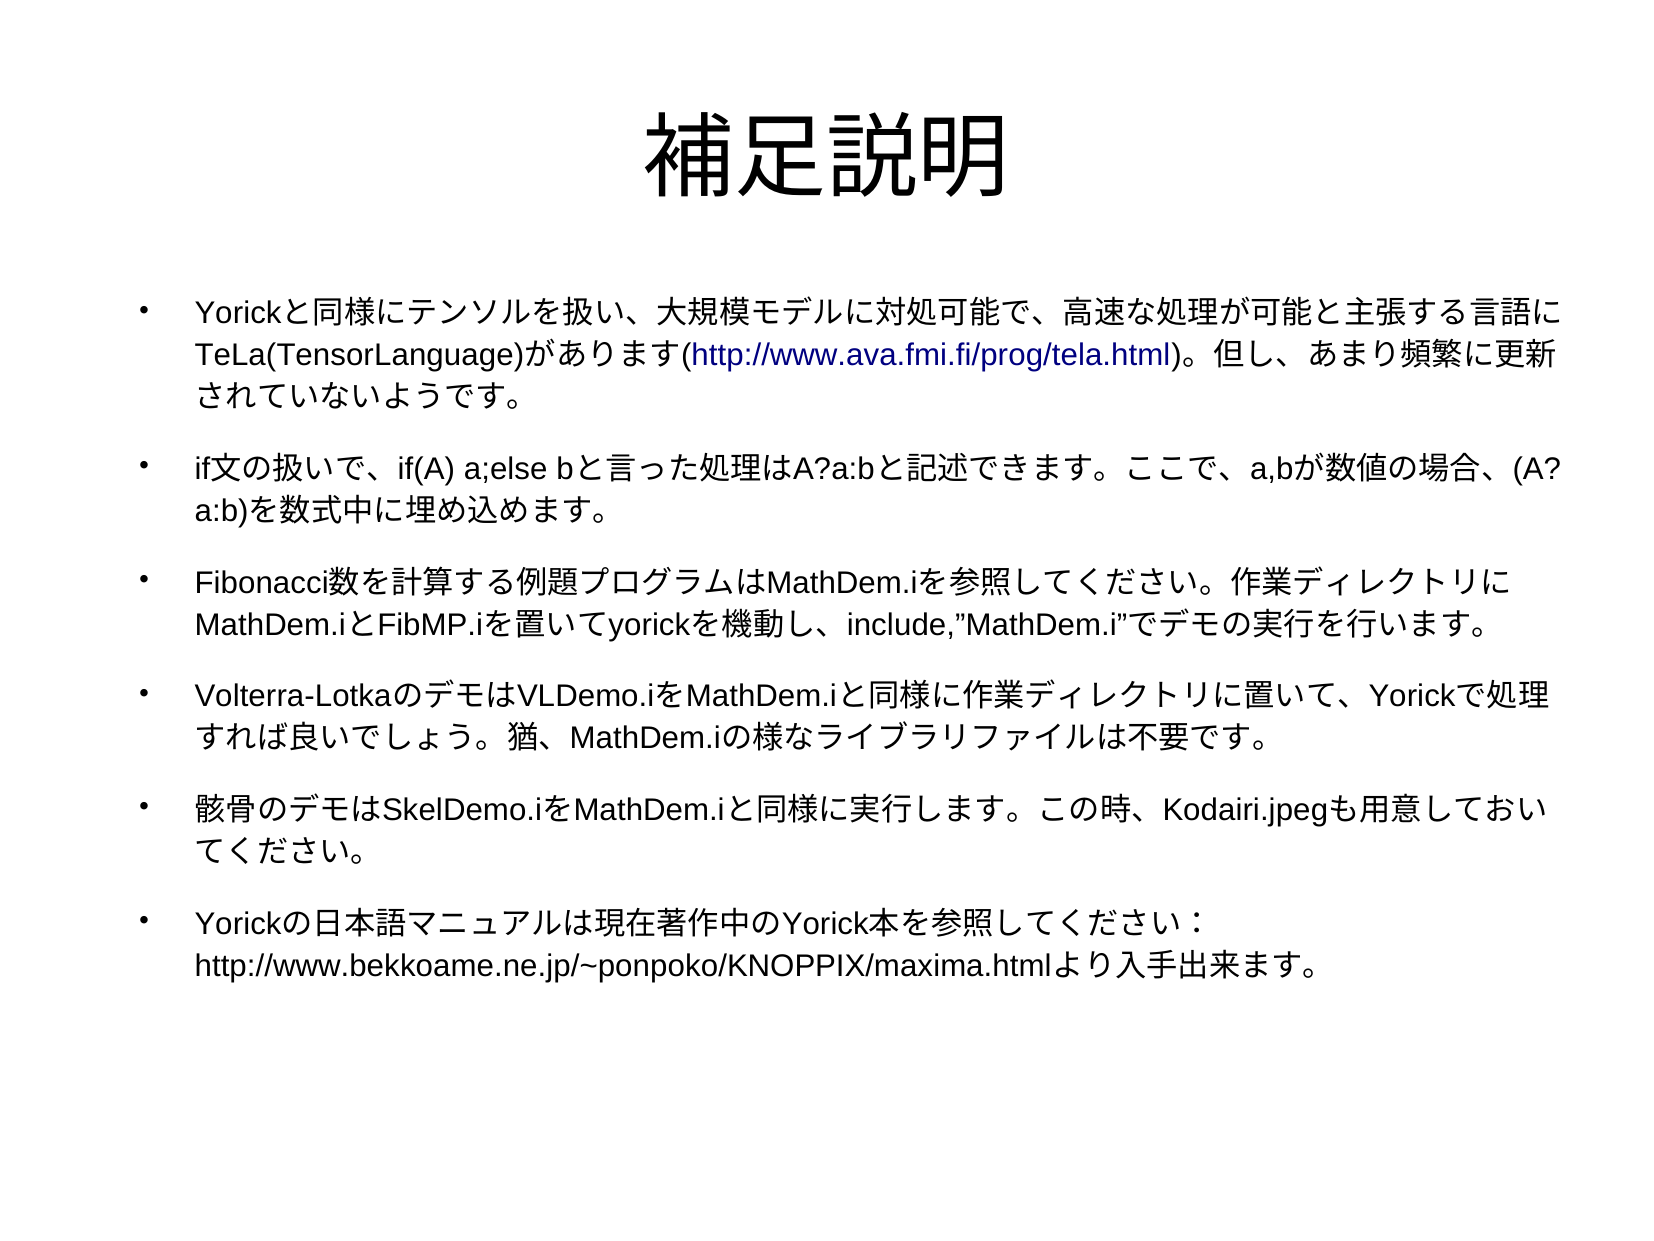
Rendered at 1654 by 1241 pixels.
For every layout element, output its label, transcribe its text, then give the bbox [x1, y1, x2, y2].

title 補足説明 [82, 56, 1571, 249]
list Yorickと同様にテンソルを扱い、大規模モデルに対処可能で、高速な処理が可能と主張する言語にTeLa(TensorLanguage)があります(http://www.ava.fmi.fi/prog/tela.html)。但し、あまり頻繁に更新されていないようです。 if文の扱いで、if(A) a;else bと言った処理はA?a:bと記述できます。ここで、a,bが数値の場合、(A?a:b)を数式中に埋め込めます。 Fibonacci数を計算する例題プログラムはMathDem.iを参照してください。作業ディレクトリにMathDem.iとFibMP.iを置いてyorickを機動し、include,”MathDem.i”でデモの実行を行います。 Volterra-LotkaのデモはVLDemo.iをMathDem.iと同様に作業ディレクトリに置いて、Yorickで処理すれば良いでしょう。猶、MathDem.iの様なライブラリファイルは不要です。 骸骨のデモはSkelDemo.iをMathDem.iと同様に実行します。この時、Kodairi.jpegも用意しておいてください。 Yorickの日本語マニュアルは現在著作中のYorick本を参照してください： http://www.bekkoame.ne.jp/~ponpoko/KNOPPIX/maxima.htmlより入手出来ます。 [82, 290, 1571, 1094]
